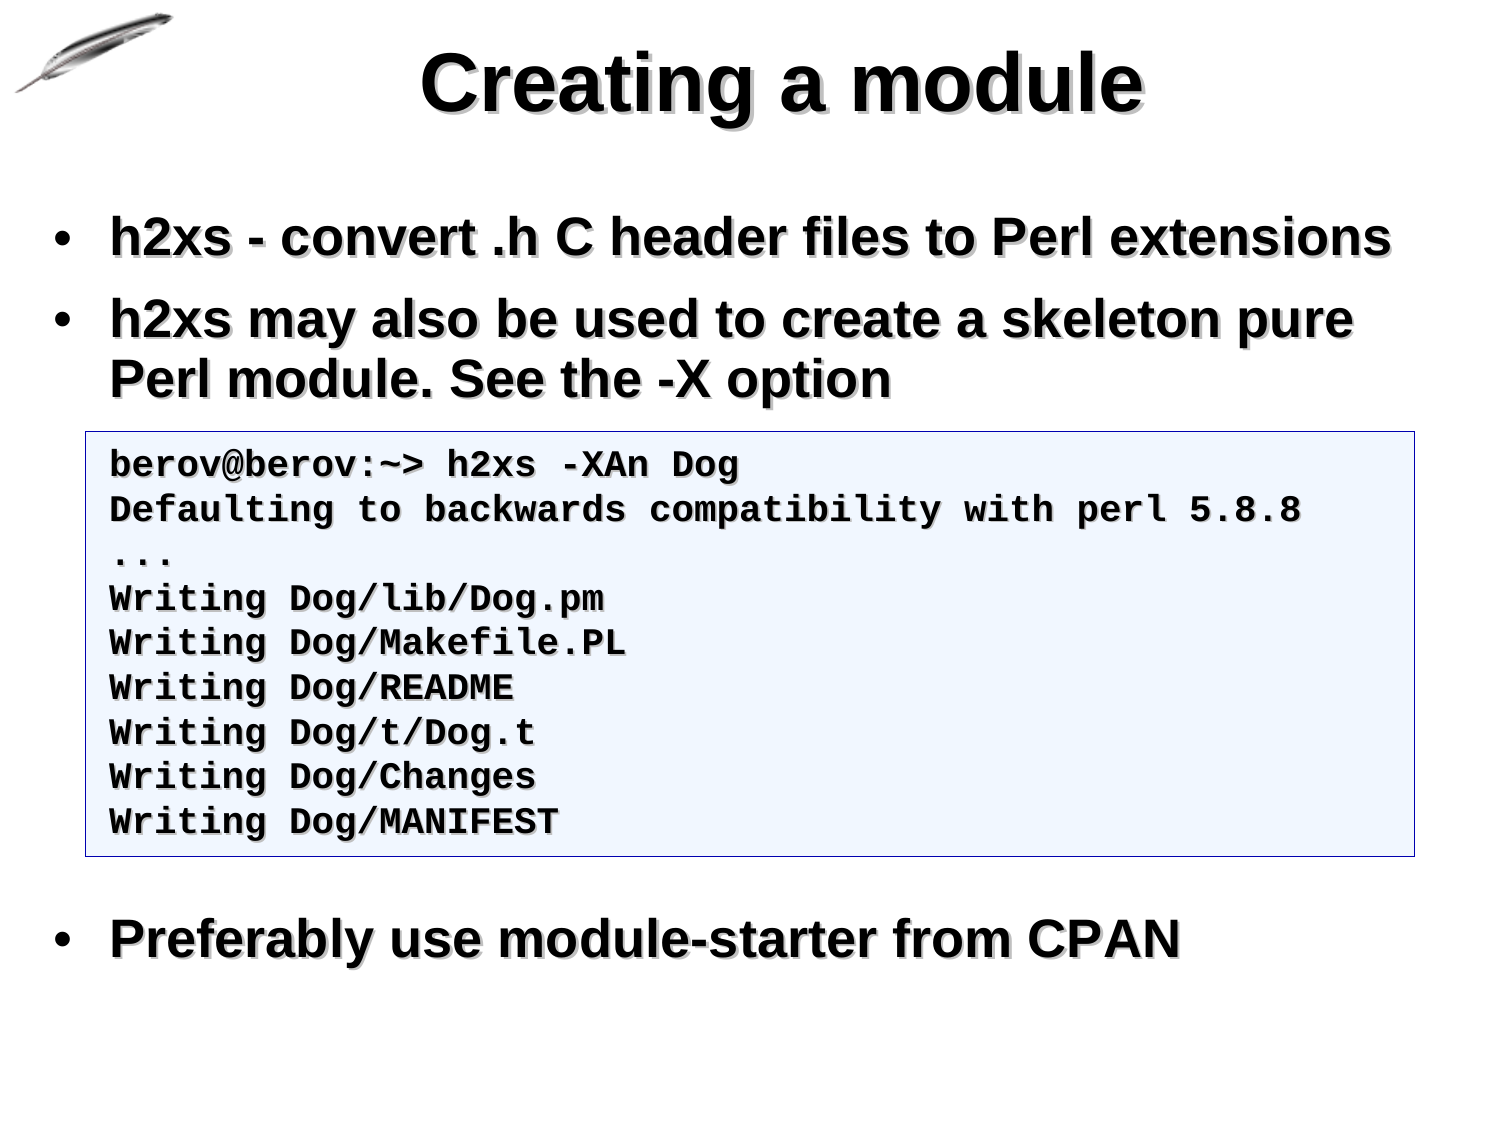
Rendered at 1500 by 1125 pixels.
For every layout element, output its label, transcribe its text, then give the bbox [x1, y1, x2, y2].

list h2xs - convert .h C header files to Perl extensions h2xs may also be used to create a skeleton pure Perl module. See the -X option Preferably use module-starter from CPAN [53, 207, 1447, 1084]
text_box berov@berov:~> h2xs -XAn Dog Defaulting to backwards compatibility with perl 5.8.8 ... Writing Dog/lib/Dog.pm Writing Dog/Makefile.PL Writing Dog/README Writing Dog/t/Dog.t Writing Dog/Changes Writing Dog/MANIFEST [85, 431, 1415, 857]
title Creating a module [419, 0, 1459, 176]
picture [11, 11, 179, 95]
